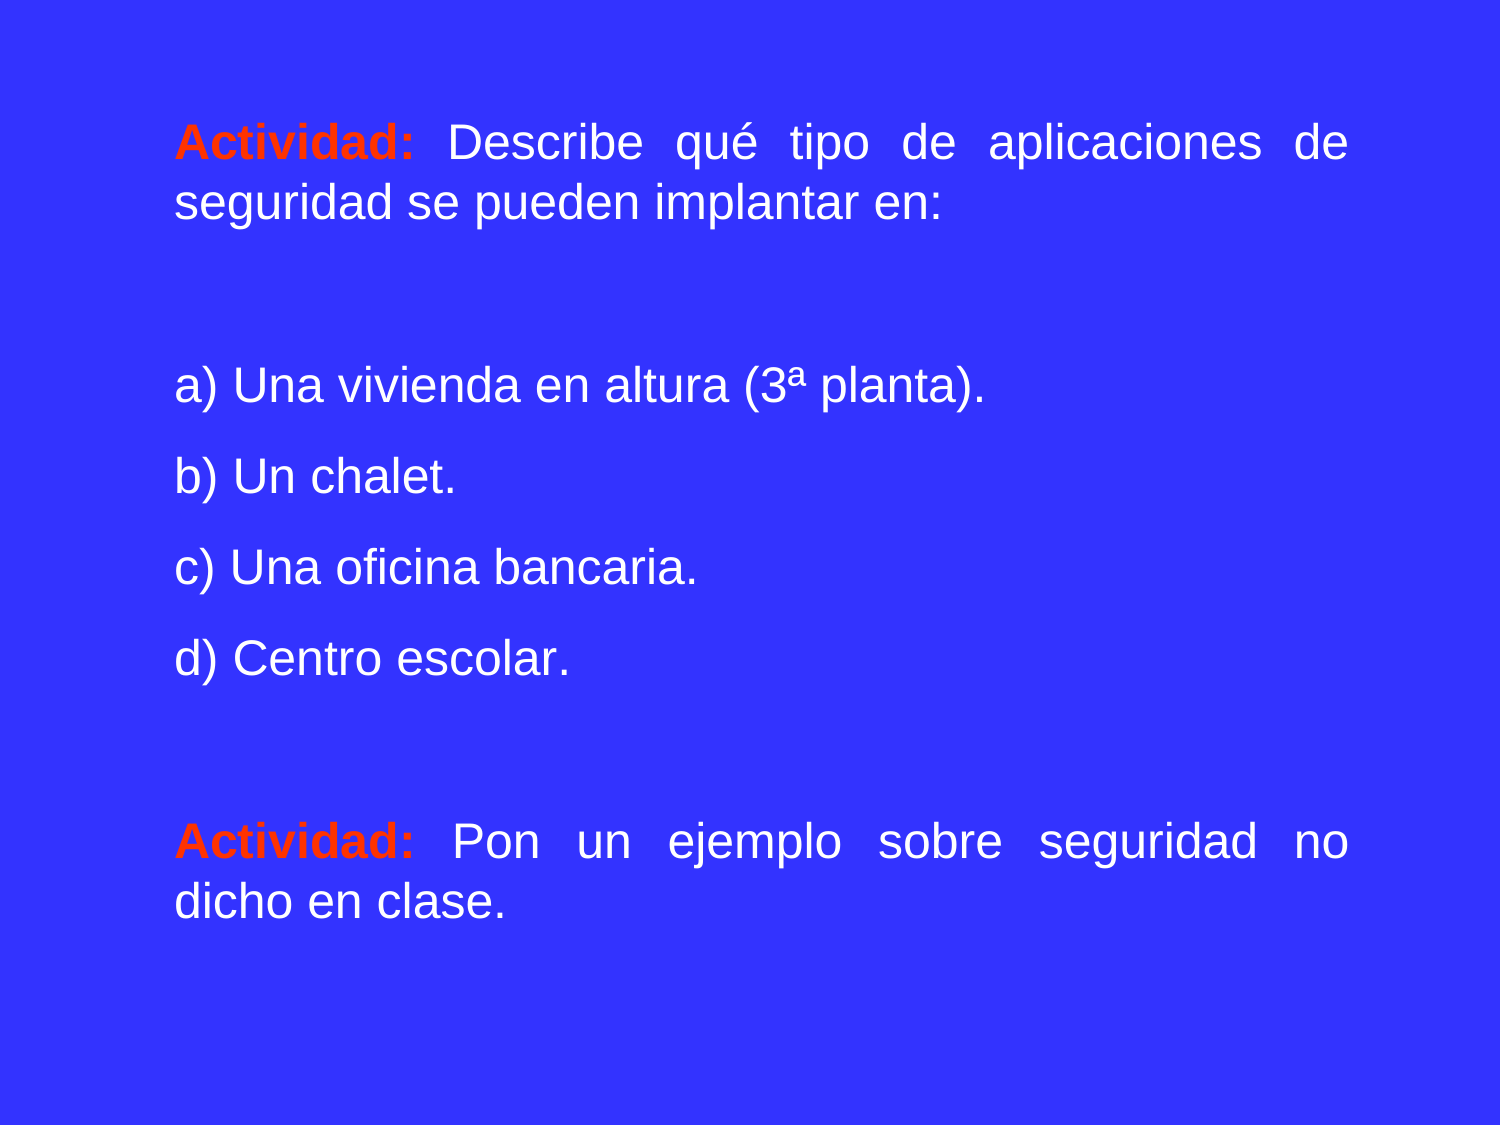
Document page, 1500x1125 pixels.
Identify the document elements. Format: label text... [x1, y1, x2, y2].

text_box Actividad: Describe qué tipo de aplicaciones de seguridad se pueden implantar en: a) Una vivienda en altura (3ª planta). b) Un chalet. c) Una oficina bancaria. d) Centro escolar. Actividad: Pon un ejemplo sobre seguridad no dicho en clase. [159, 101, 1365, 936]
